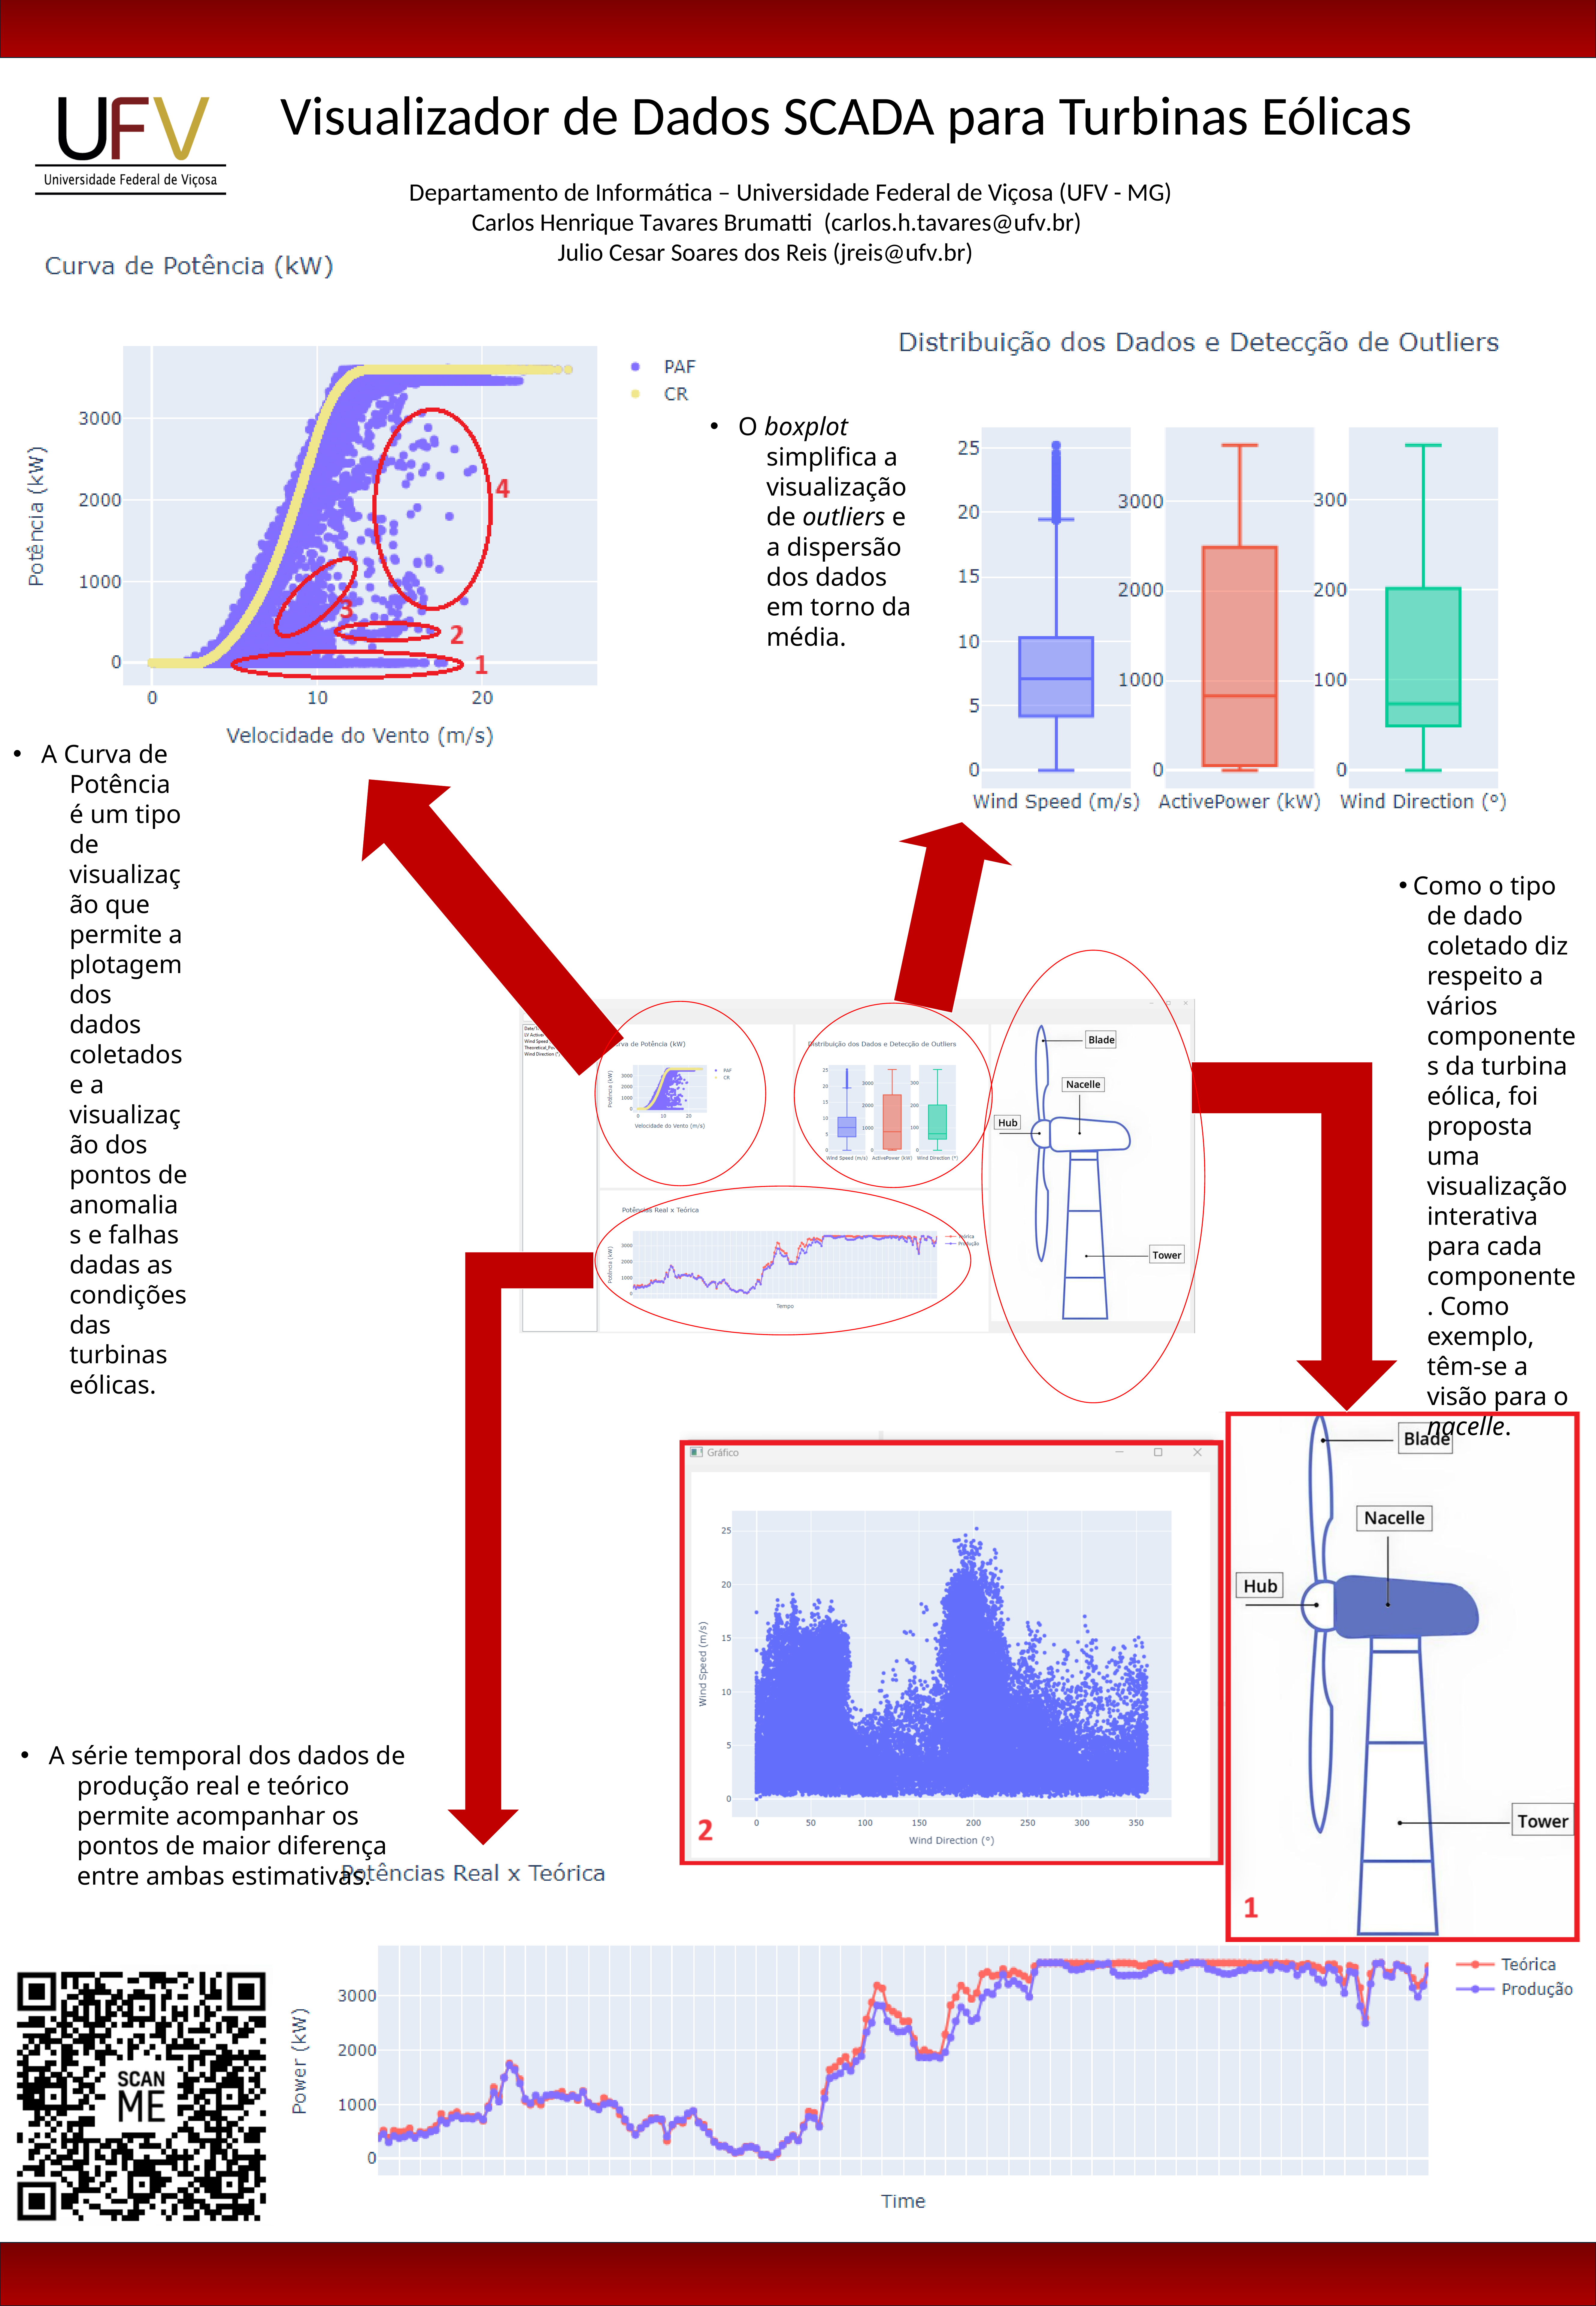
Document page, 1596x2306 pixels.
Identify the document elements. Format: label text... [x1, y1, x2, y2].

text_box [603, 1031, 625, 1057]
picture [1174, 1272, 1195, 1333]
picture [10, 271, 712, 764]
picture [985, 1090, 992, 1127]
text_box O boxplot simplifica a visualização de outliers e a dispersão dos dados em torno da média. [705, 408, 929, 625]
text_box [361, 779, 618, 1077]
text_box [446, 1252, 594, 1846]
picture [14, 1965, 273, 2226]
text_box [1191, 1062, 1394, 1412]
text_box [1191, 1071, 1200, 1114]
text_box A Curva de Potência é um tipo de visualização que permite a plotagem dos dados coletados e a visualização dos pontos de anomalias e falhas dadas as condições das turbinas eólicas. [8, 736, 192, 1226]
picture [928, 999, 1023, 1081]
picture [868, 304, 1532, 834]
picture [1163, 999, 1195, 1065]
picture [281, 1412, 1582, 2226]
text_box [893, 821, 1014, 1013]
picture [519, 999, 1012, 1333]
picture [596, 1187, 970, 1333]
picture [35, 74, 226, 218]
picture [795, 1004, 991, 1187]
text_box Como o tipo de dado coletado diz respeito a vários componentes da turbina eólica, foi proposta uma visualização interativa para cada componente. Como exemplo, têm-se a visão para o nacelle. [1394, 867, 1582, 1388]
text_box A série temporal dos dados de produção real e teórico permite acompanhar os pontos de maior diferença entre ambas estimativas. [16, 1737, 412, 1894]
picture [596, 1002, 765, 1185]
picture [983, 999, 1195, 1333]
text_box Visualizador de Dados SCADA para Turbinas Eólicas Departamento de Informática – Universidade Federal de Viçosa (UFV - MG) Carlos Henrique Tavares Brumatti (carlos.h.tavares@ufv.br) Julio Cesar Soares dos Reis (jreis@ufv.br) [0, 58, 1532, 271]
text_box [0, 2243, 1596, 2306]
text_box [0, 0, 1596, 58]
